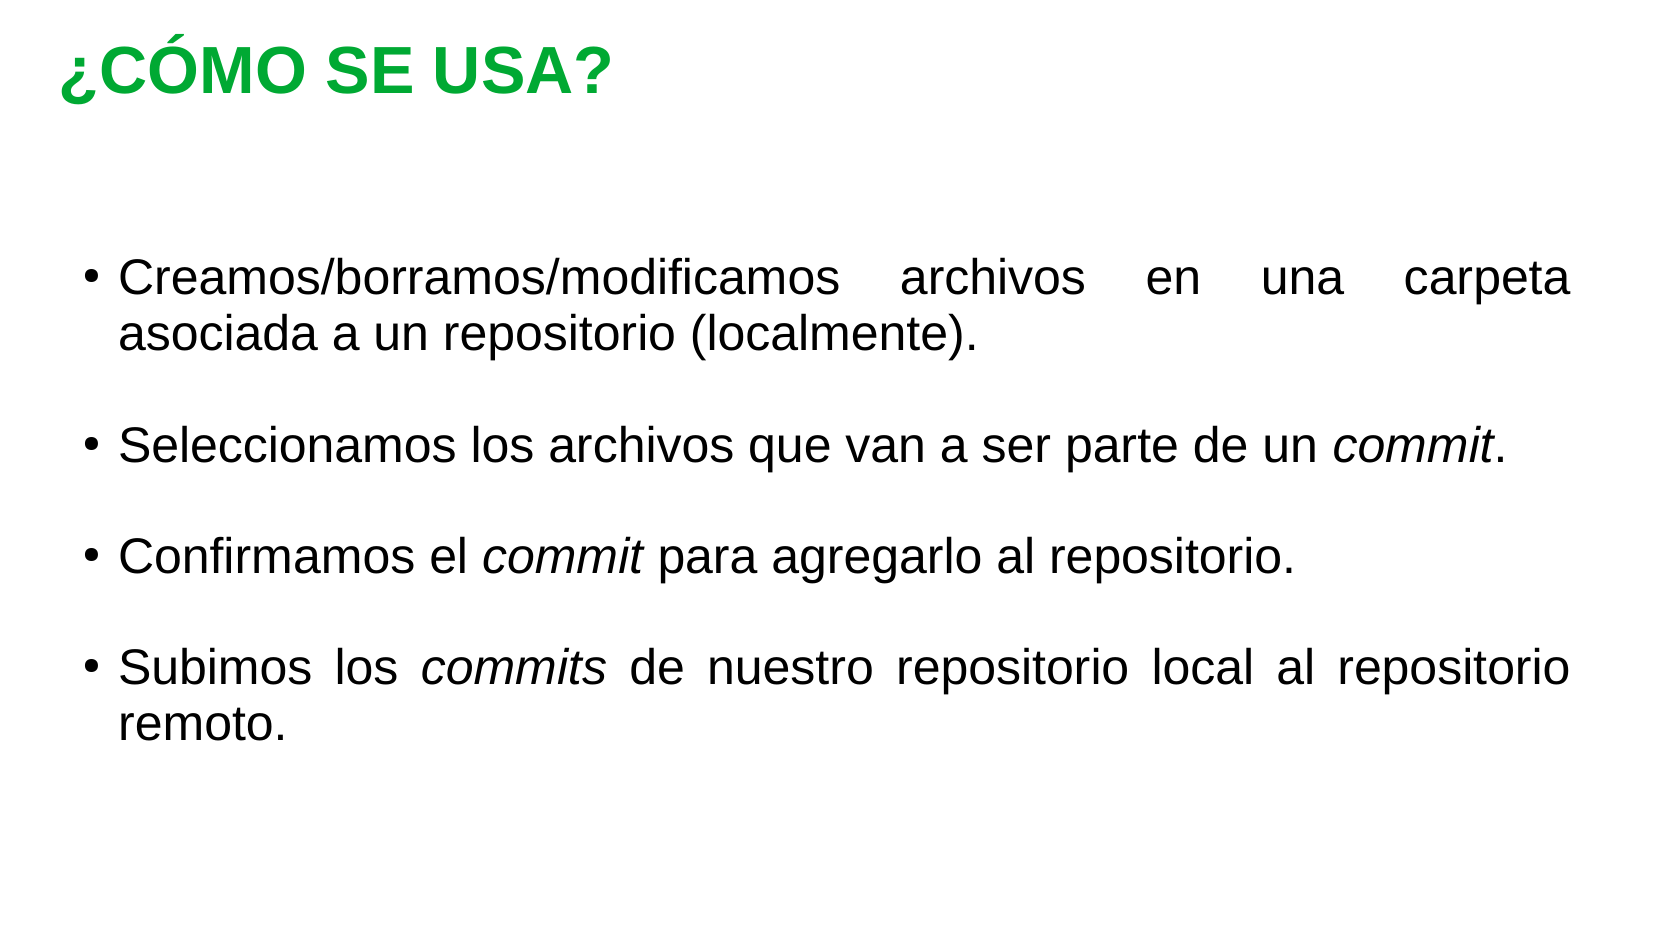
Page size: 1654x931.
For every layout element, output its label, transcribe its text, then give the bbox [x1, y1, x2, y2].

title ¿CÓMO SE USA? [59, 24, 1548, 118]
subtitle Creamos/borramos/modificamos archivos en una carpeta asociada a un repositorio (localmente). Seleccionamos los archivos que van a ser parte de un commit. Confirmamos el commit para agregarlo al repositorio. Subimos los commits de nuestro repositorio local al repositorio remoto. [82, 165, 1571, 835]
